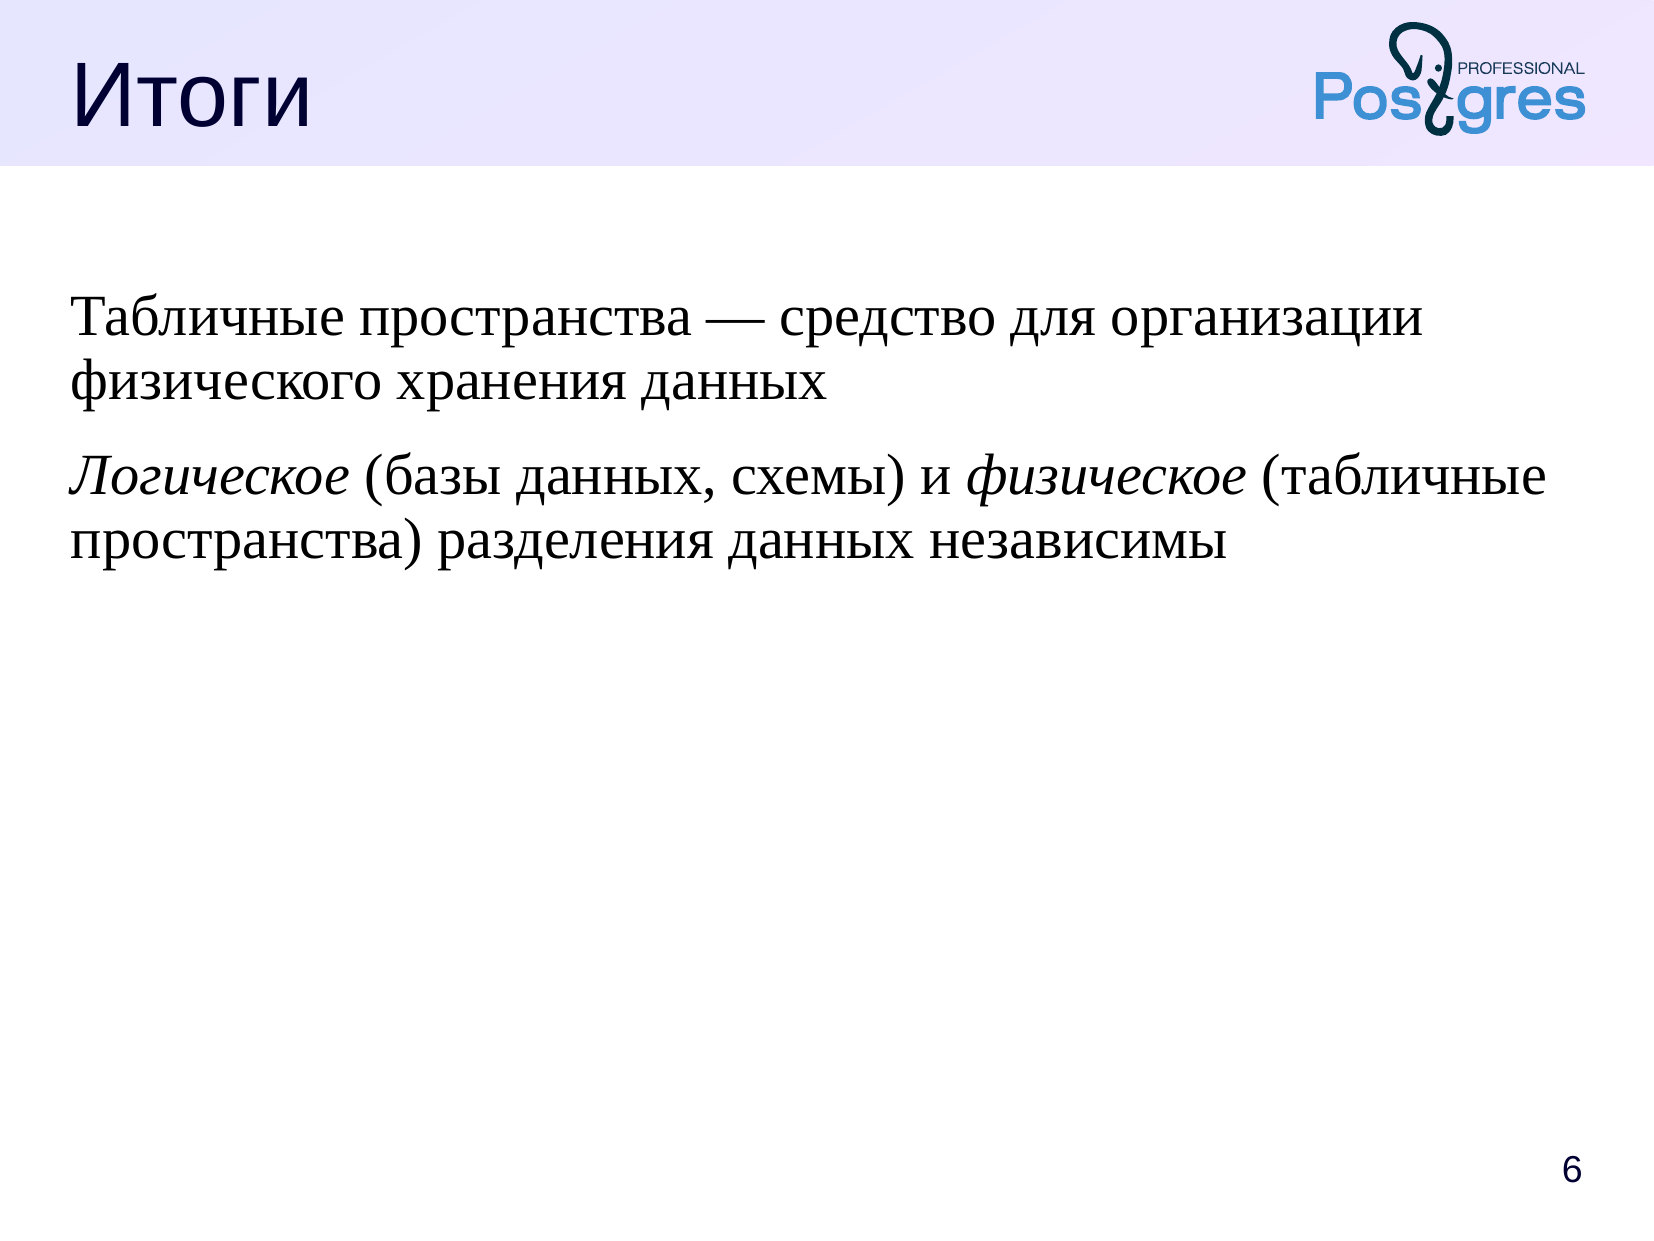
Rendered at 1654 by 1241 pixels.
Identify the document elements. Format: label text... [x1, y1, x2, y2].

title Итоги [70, 43, 1241, 147]
list Табличные пространства — средство для организации физического хранения данных Логическое (базы данных, схемы) и физическое (табличные пространства) разделения данных независимы [70, 283, 1583, 1134]
